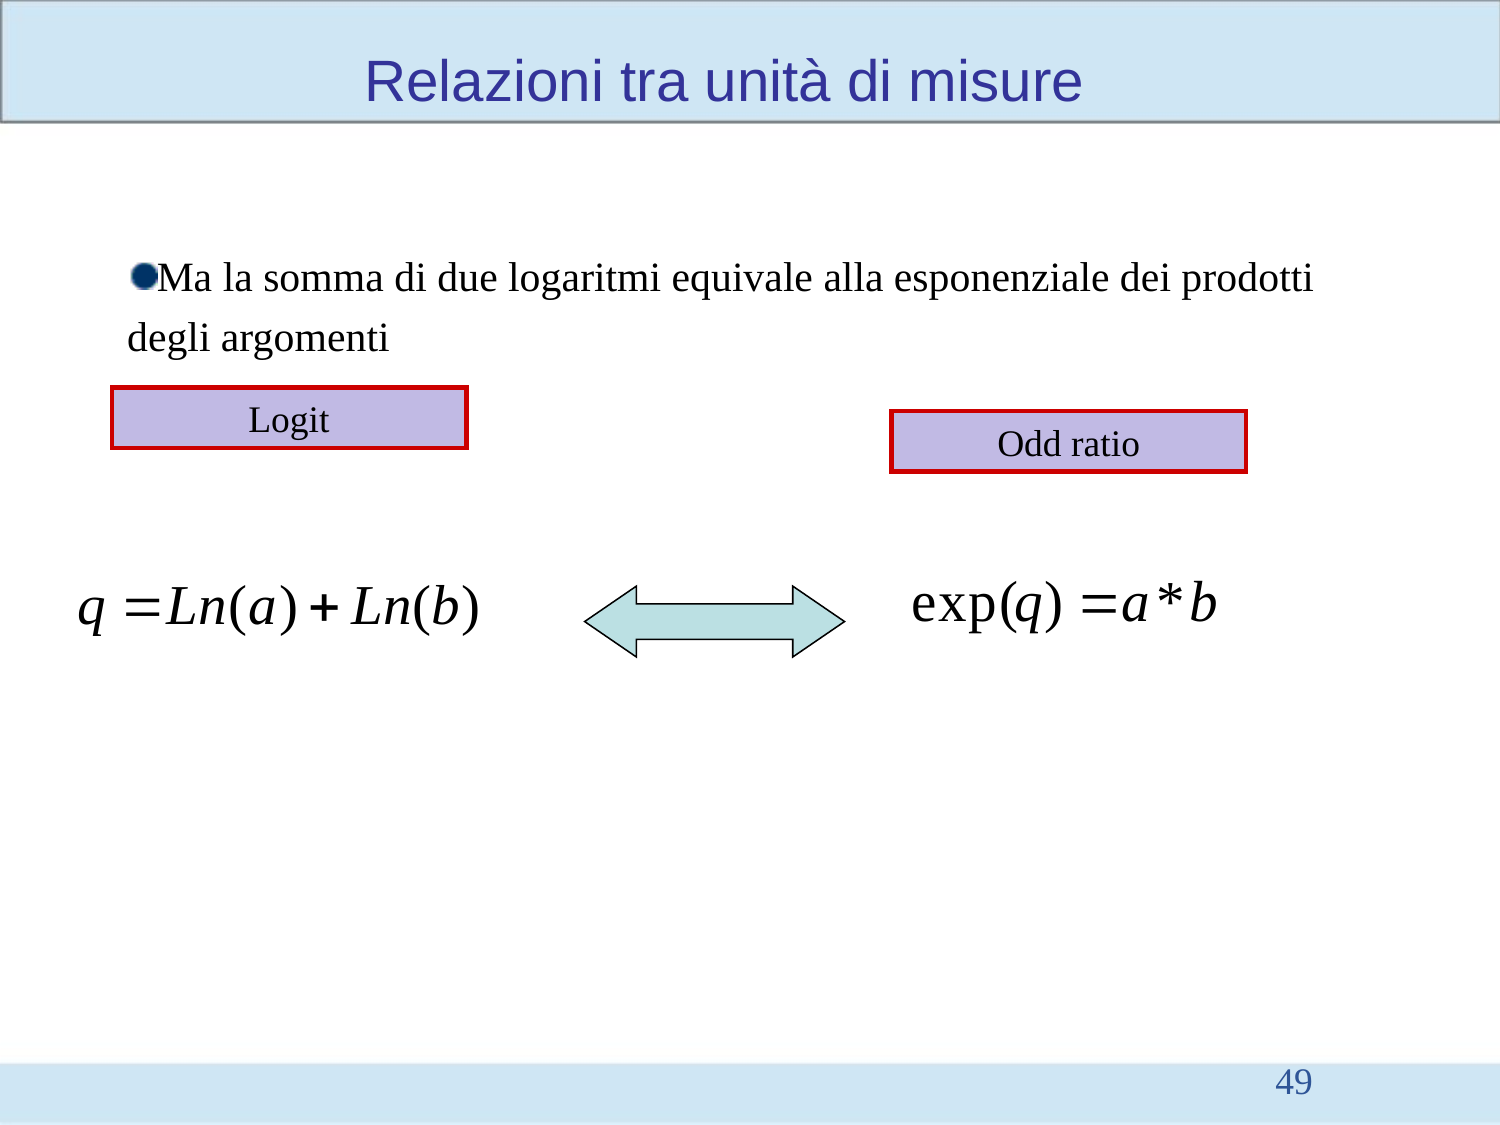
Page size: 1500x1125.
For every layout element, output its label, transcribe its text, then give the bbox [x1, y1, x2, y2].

text_box [584, 586, 845, 657]
picture [0, 0, 1500, 1125]
text_box Ma la somma di due logaritmi equivale alla esponenziale dei prodotti degli argomenti [112, 231, 1400, 368]
chart [904, 569, 1230, 647]
text_box Logit [111, 387, 467, 448]
chart [69, 574, 490, 652]
text_box Relazioni tra unità di misure [49, 7, 1400, 149]
text_box Odd ratio [891, 411, 1247, 472]
